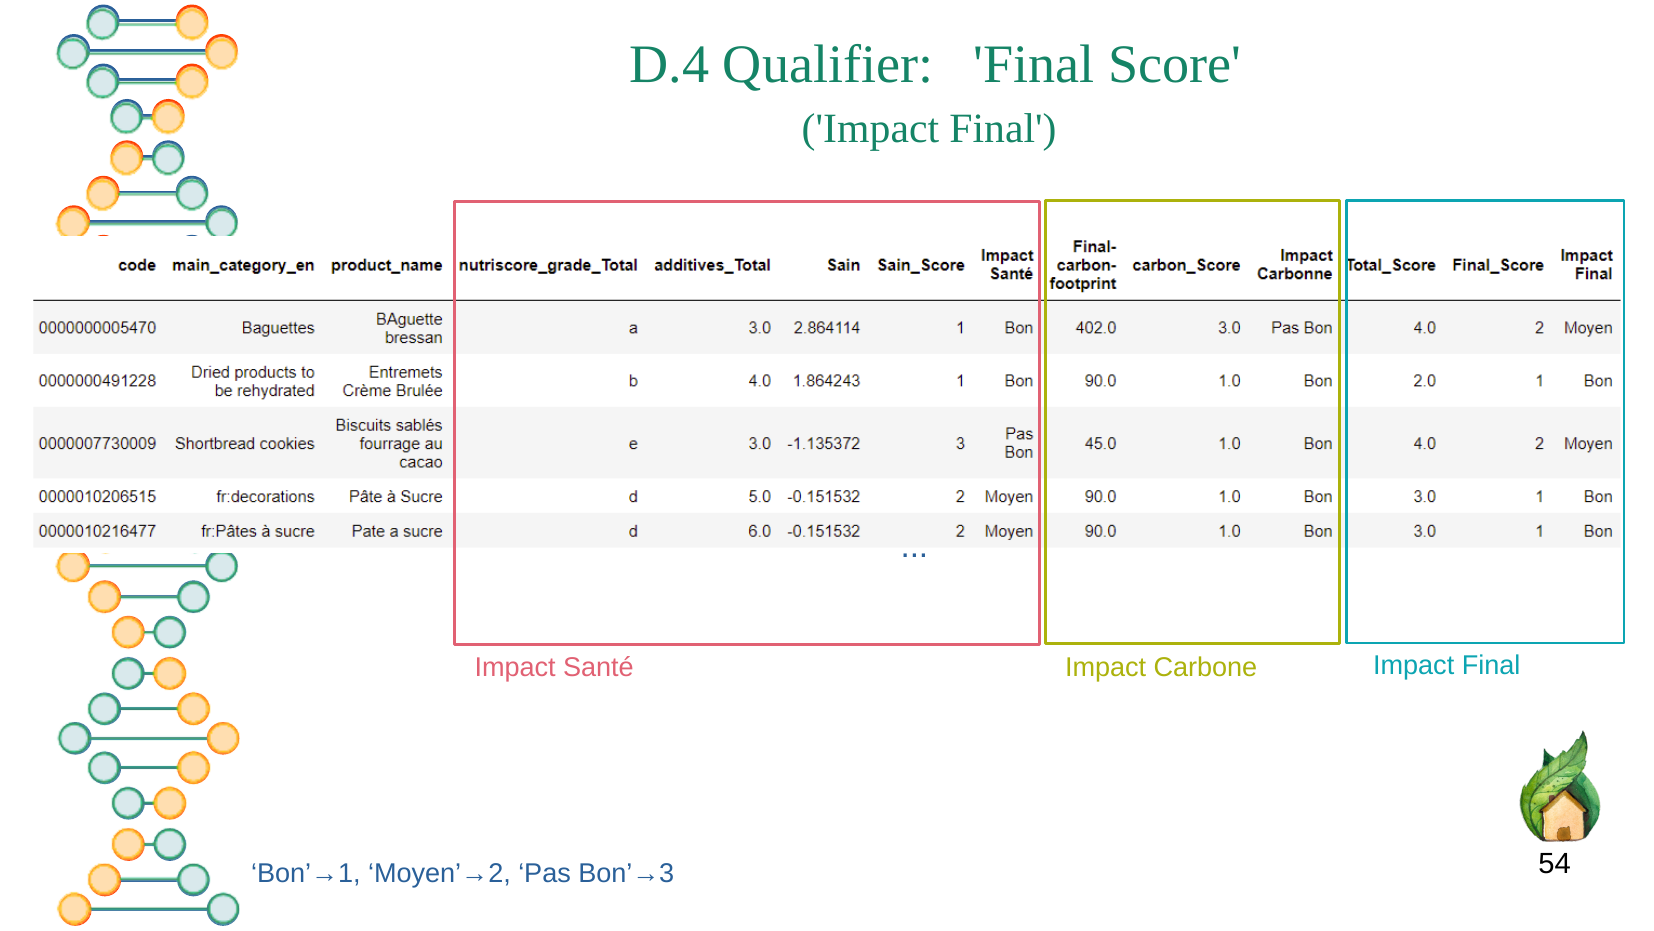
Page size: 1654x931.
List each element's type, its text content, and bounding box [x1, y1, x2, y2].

picture [1500, 826, 1619, 845]
picture [1341, 236, 1345, 553]
text_box ‘Bon’→1, ‘Moyen’→2, ‘Pas Bon’→3 [236, 850, 857, 931]
picture [0, 0, 453, 931]
title D.4 Qualifier: 'Final Score' ('Impact Final') [236, 17, 1565, 172]
text_box Impact Santé [459, 644, 994, 827]
picture [456, 236, 1038, 553]
text_box Impact Carbone [1050, 644, 1565, 827]
text_box ... [885, 519, 975, 579]
text_box Impact Final [1358, 642, 1654, 826]
picture [1348, 236, 1623, 553]
picture [1047, 236, 1338, 553]
